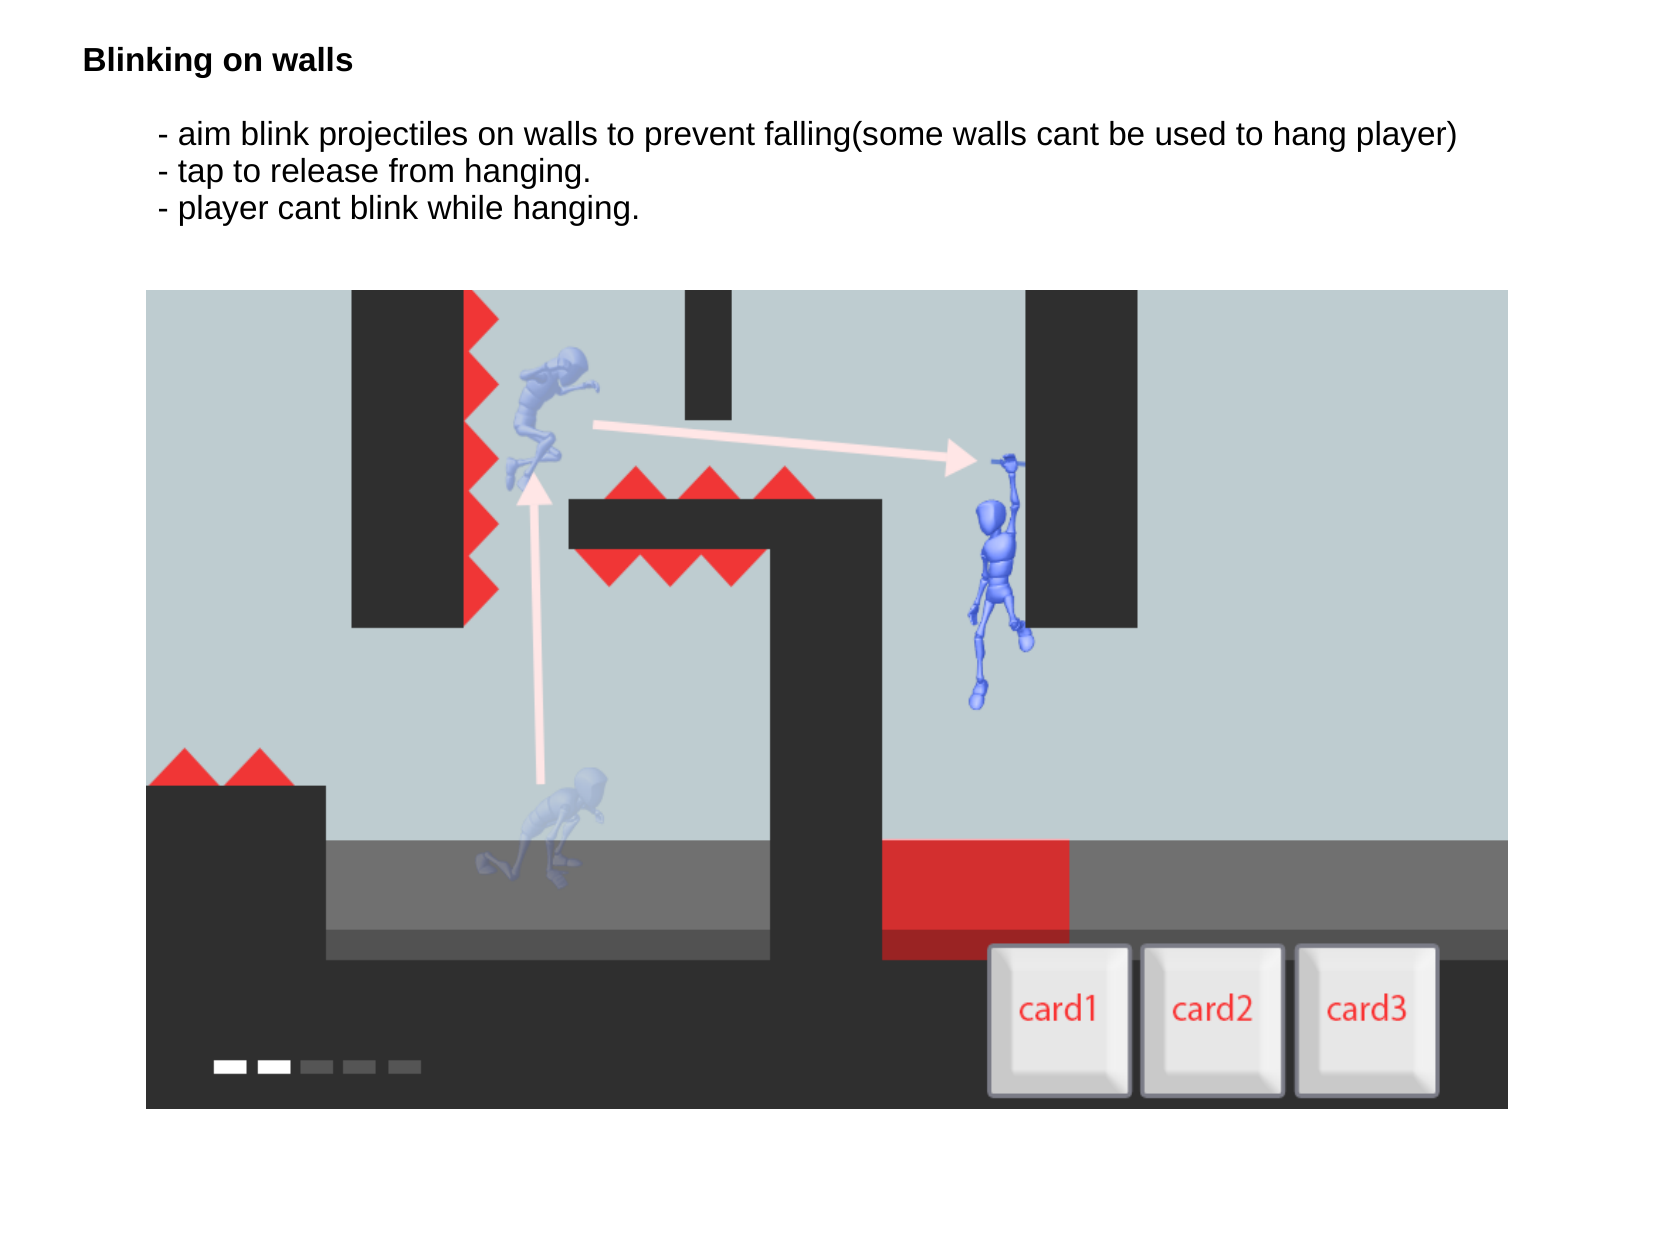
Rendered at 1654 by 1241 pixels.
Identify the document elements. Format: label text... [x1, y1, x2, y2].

title Blinking on walls - aim blink projectiles on walls to prevent falling(some walls cant be used to hang player) - tap to release from hanging. - player cant blink while hanging. [82, 40, 1571, 266]
picture [146, 290, 1508, 1109]
